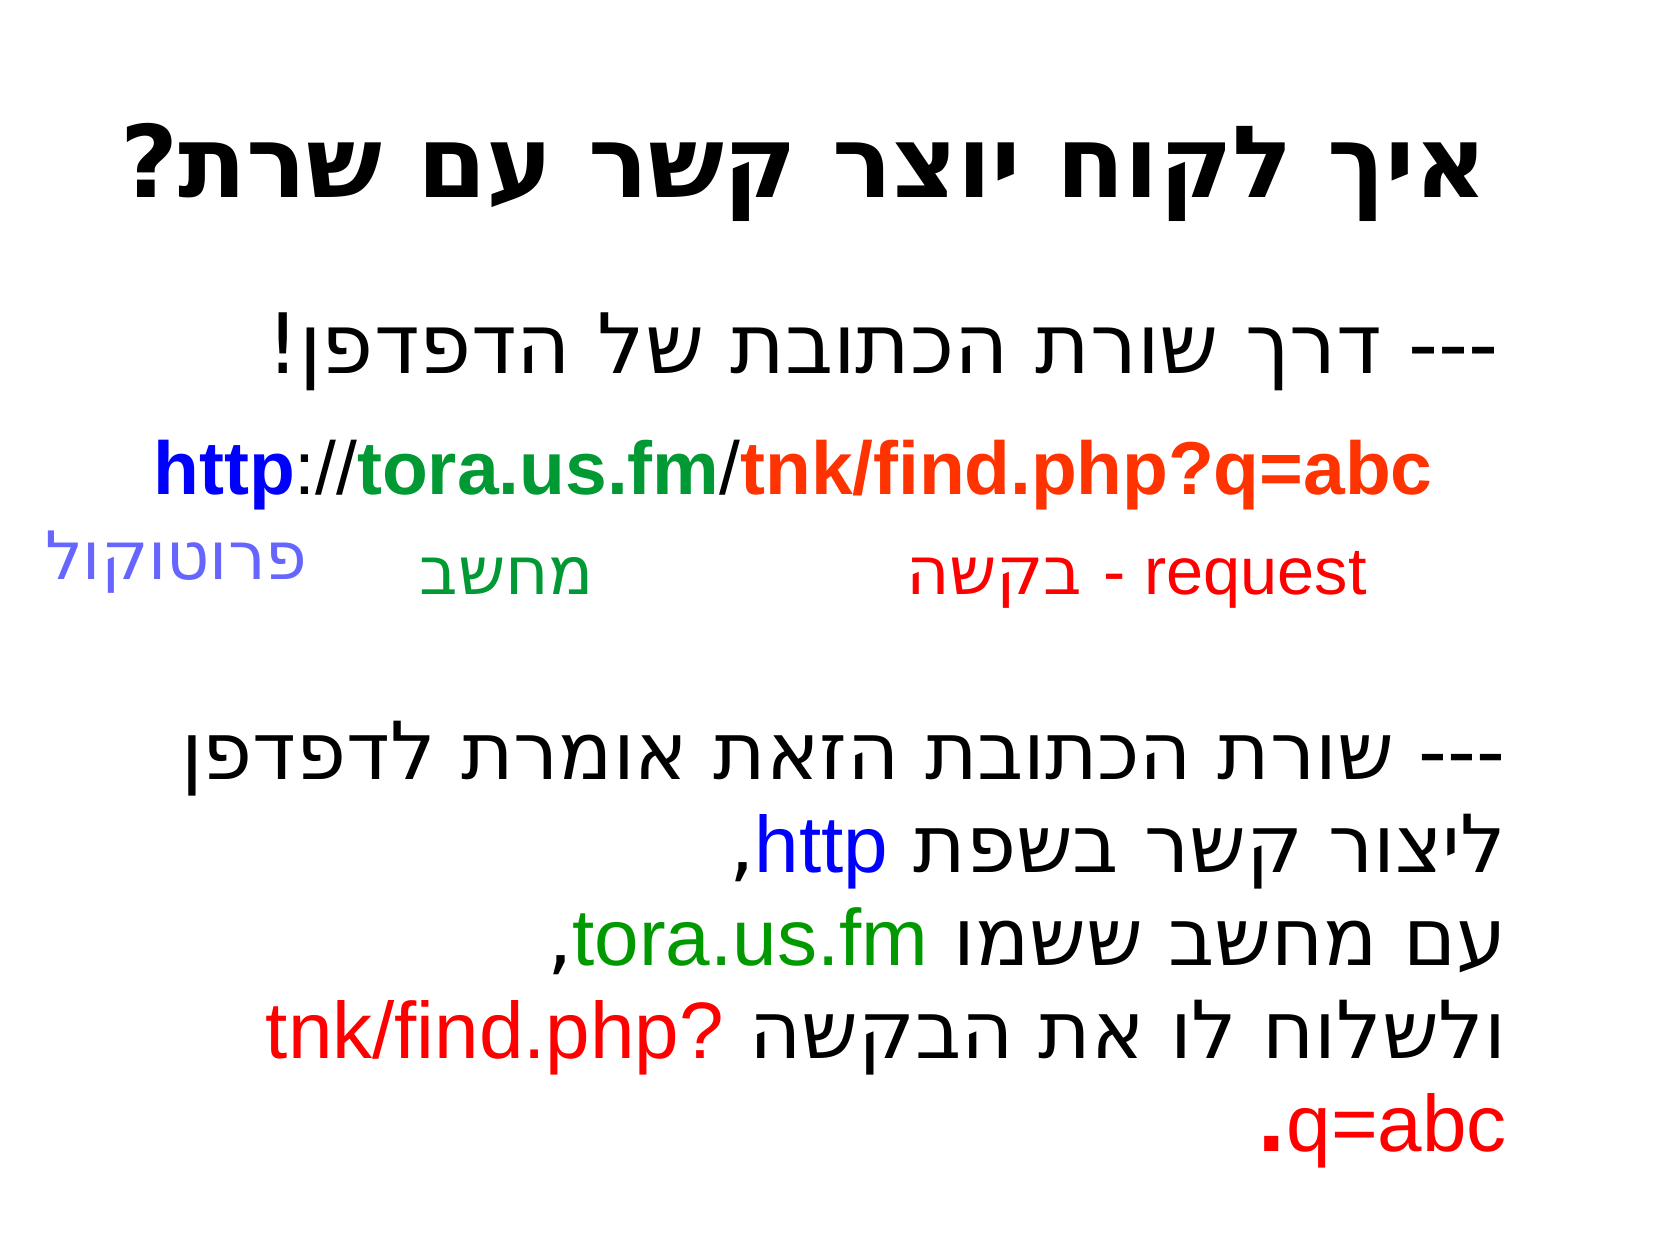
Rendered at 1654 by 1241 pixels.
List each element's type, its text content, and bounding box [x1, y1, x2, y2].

list --- שורת הכתובת הזאת אומרת לדפדפן ליצור קשר בשפת http, עם מחשב ששמו tora.us.fm, ולשלוח לו את הבקשה tnk/find.php?q=abc. [86, 705, 1576, 1171]
text_box פרוטוקול [30, 510, 283, 599]
text_box בקשה - request [891, 525, 1366, 619]
title איך לקוח יוצר קשר עם שרת? [63, 45, 1546, 271]
list --- דרך שורת הכתובת של הדפדפן! http://tora.us.fm/tnk/find.php?q=abc [82, 290, 1571, 646]
text_box מחשב [405, 525, 599, 614]
